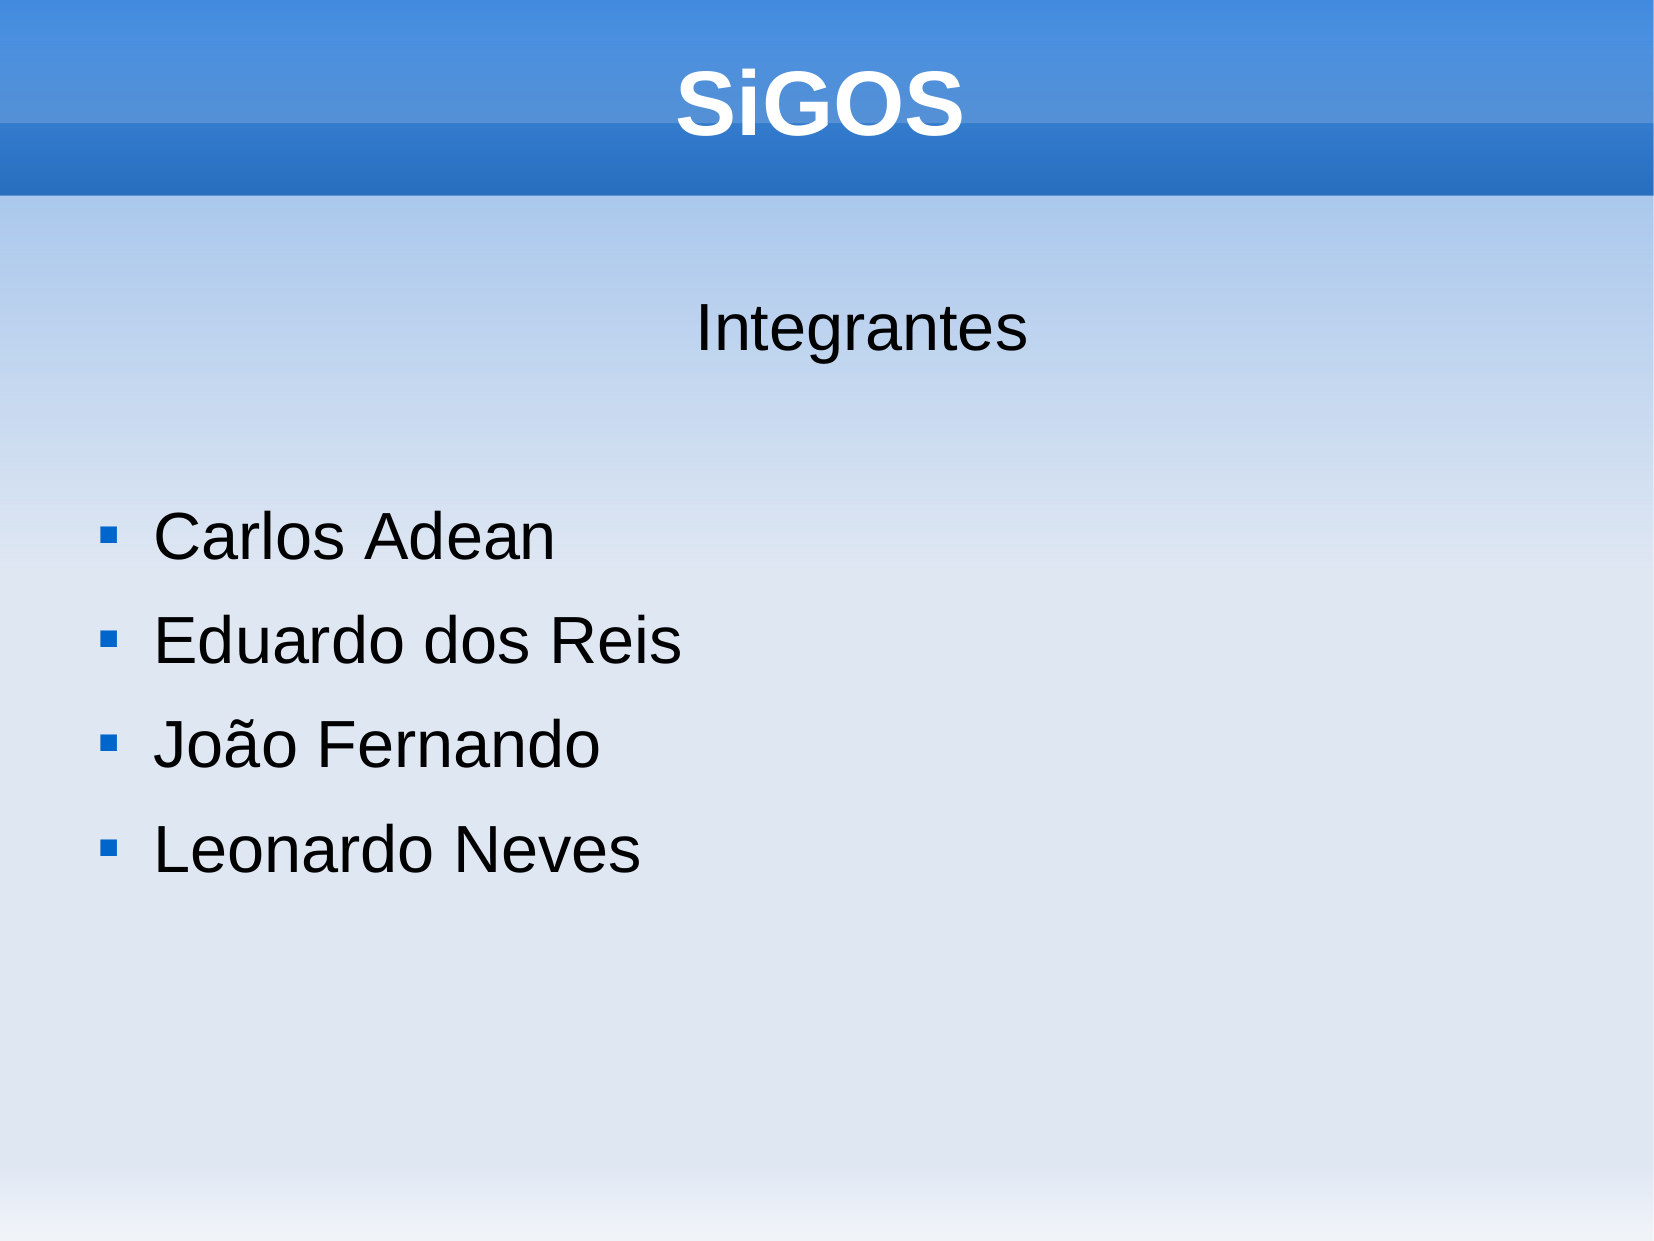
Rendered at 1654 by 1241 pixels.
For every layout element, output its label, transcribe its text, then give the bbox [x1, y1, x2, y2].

title SiGOS [76, 0, 1565, 208]
picture [0, 0, 1654, 1241]
list Integrantes Carlos Adean Eduardo dos Reis João Fernando Leonardo Neves [82, 290, 1571, 1109]
